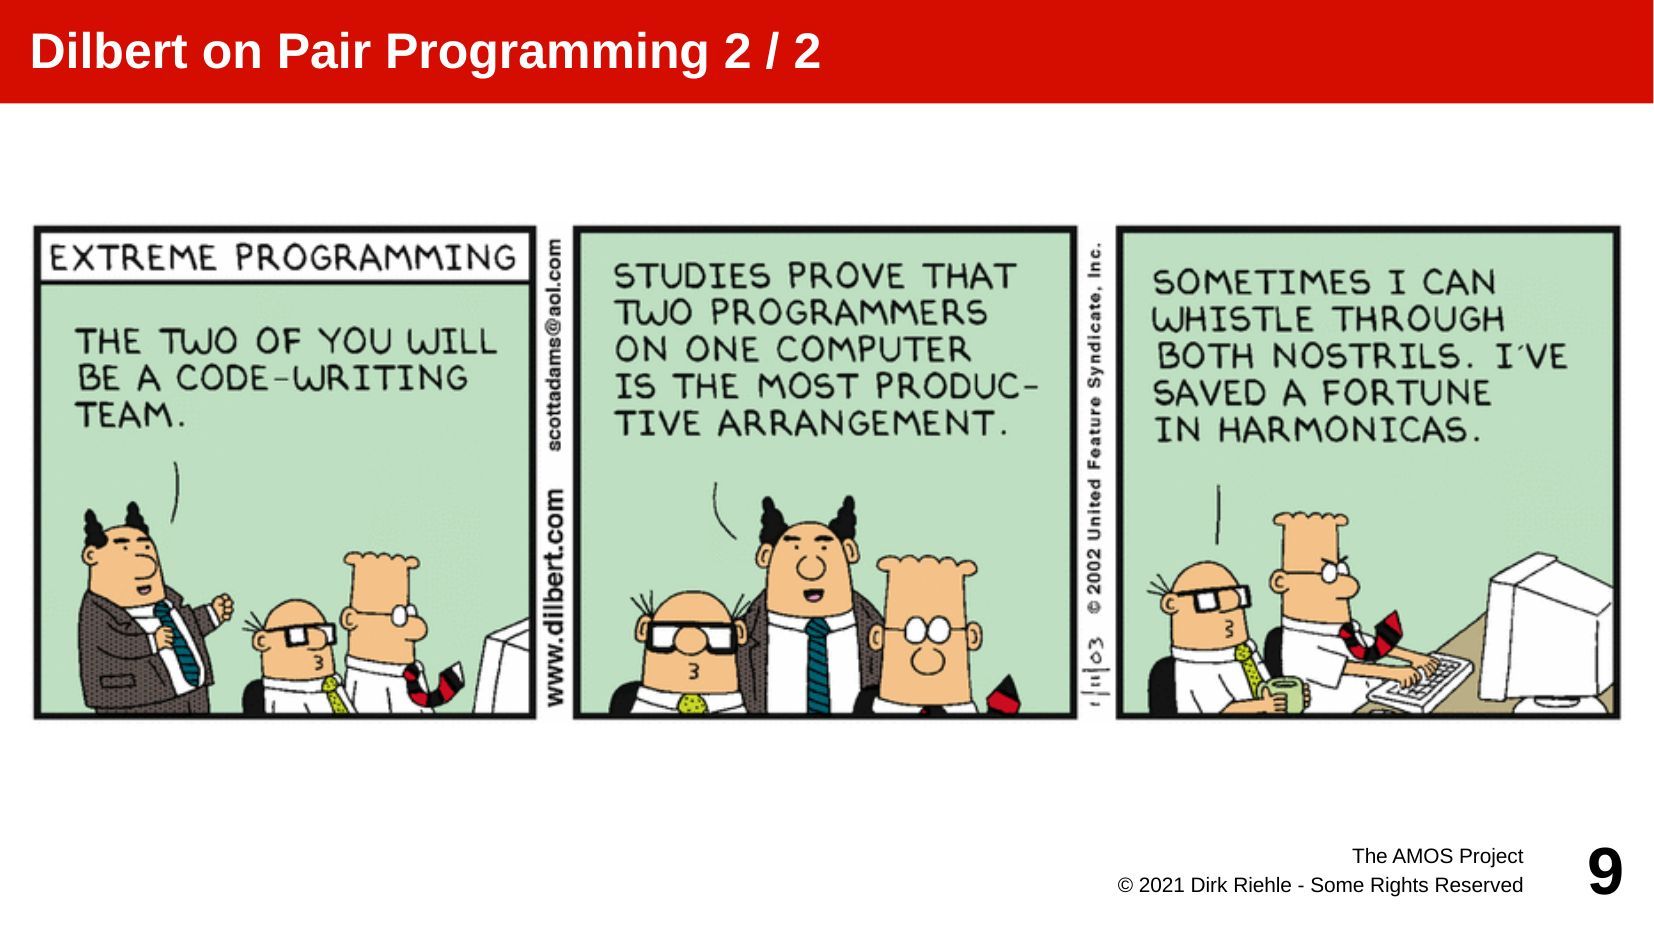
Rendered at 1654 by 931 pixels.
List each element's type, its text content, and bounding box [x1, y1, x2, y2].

title Dilbert on Pair Programming 2 / 2 [0, 0, 1654, 104]
picture [29, 132, 1625, 812]
